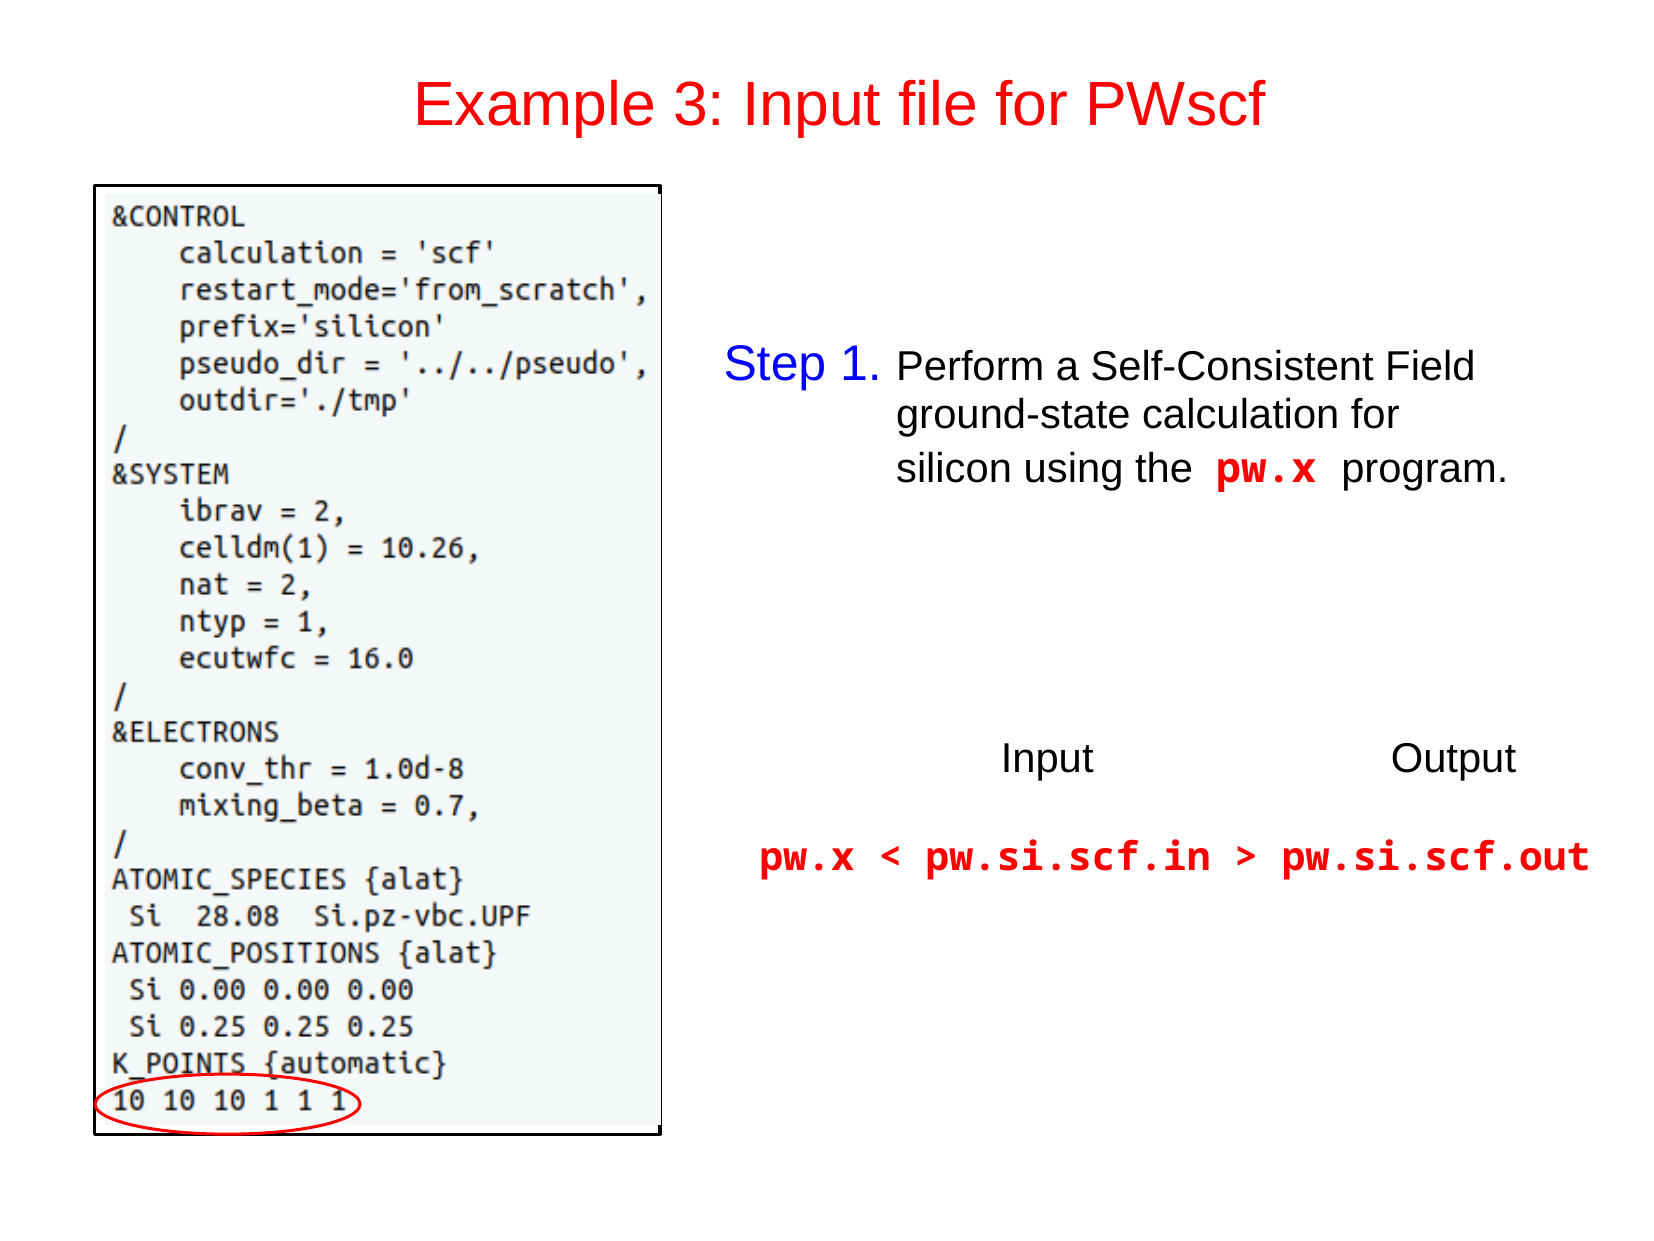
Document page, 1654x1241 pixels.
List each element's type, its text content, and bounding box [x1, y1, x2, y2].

list Output [1320, 735, 1540, 823]
title Example 3: Input file for PWscf [84, 32, 1573, 175]
list Input [930, 735, 1150, 811]
picture [105, 1076, 358, 1126]
picture [105, 1118, 126, 1126]
list pw.x < pw.si.scf.in > pw.si.scf.out [570, 828, 1654, 916]
picture [105, 194, 661, 1126]
list Step 1. Perform a Self-Consistent Field ground-state calculation for silicon using the pw.x program. [652, 335, 1591, 586]
